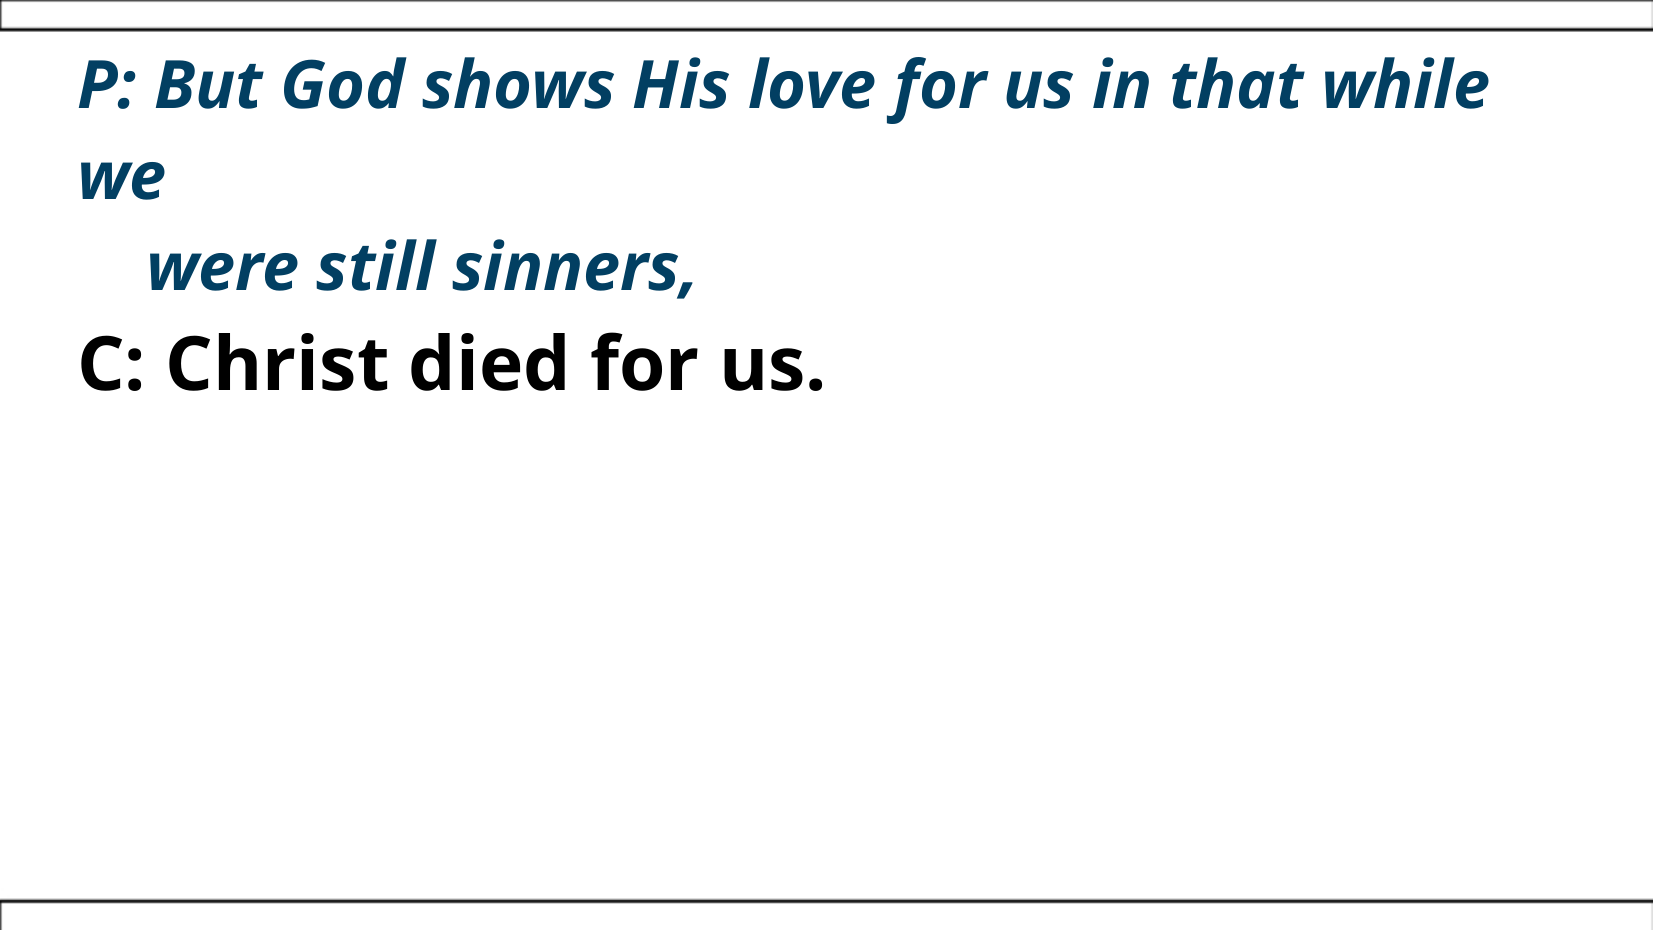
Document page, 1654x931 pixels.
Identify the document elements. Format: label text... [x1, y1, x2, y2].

picture [0, 0, 1653, 930]
text_box P: But God shows His love for us in that while we were still sinners, C: Christ died for us. [62, 30, 1593, 331]
